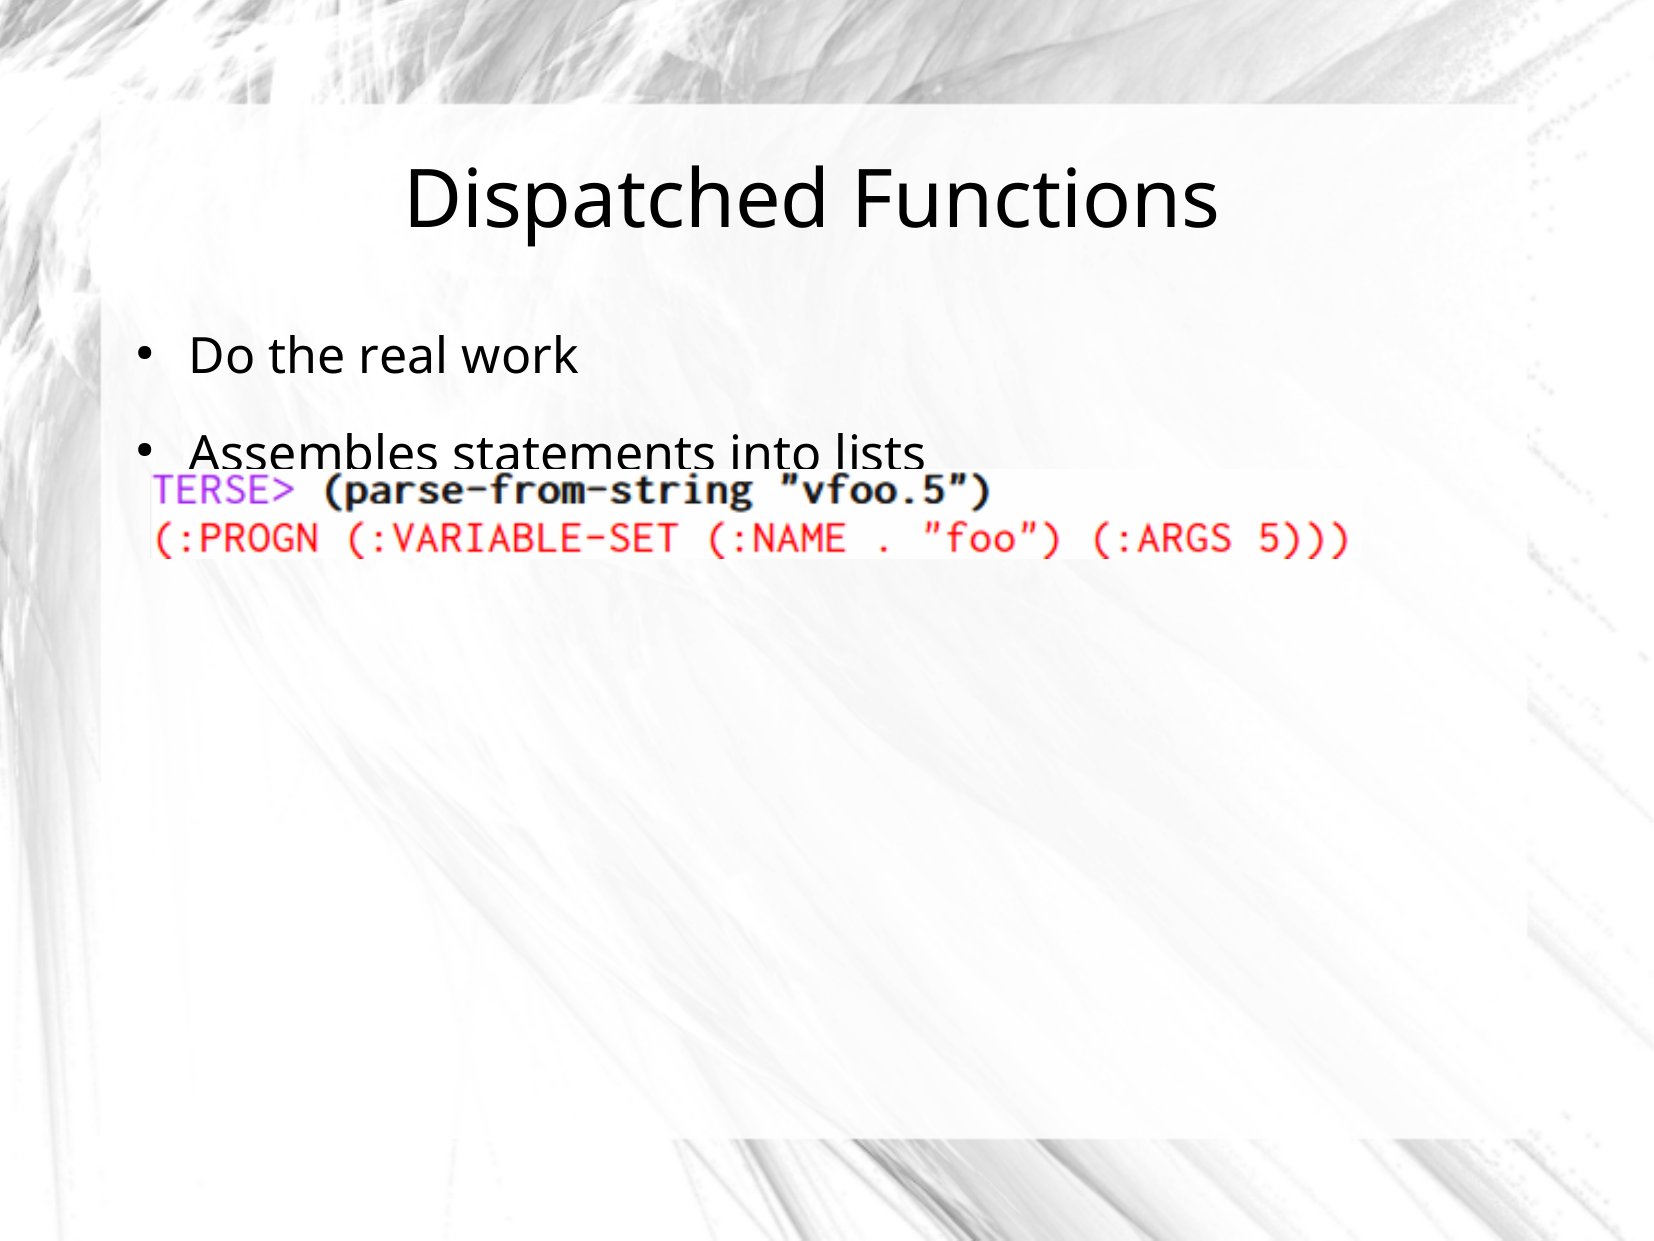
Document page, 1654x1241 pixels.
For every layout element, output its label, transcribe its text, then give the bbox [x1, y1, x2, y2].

list Do the real work Assembles statements into lists [118, 319, 1571, 1040]
picture [0, 0, 1654, 1241]
title Dispatched Functions [118, 112, 1506, 281]
